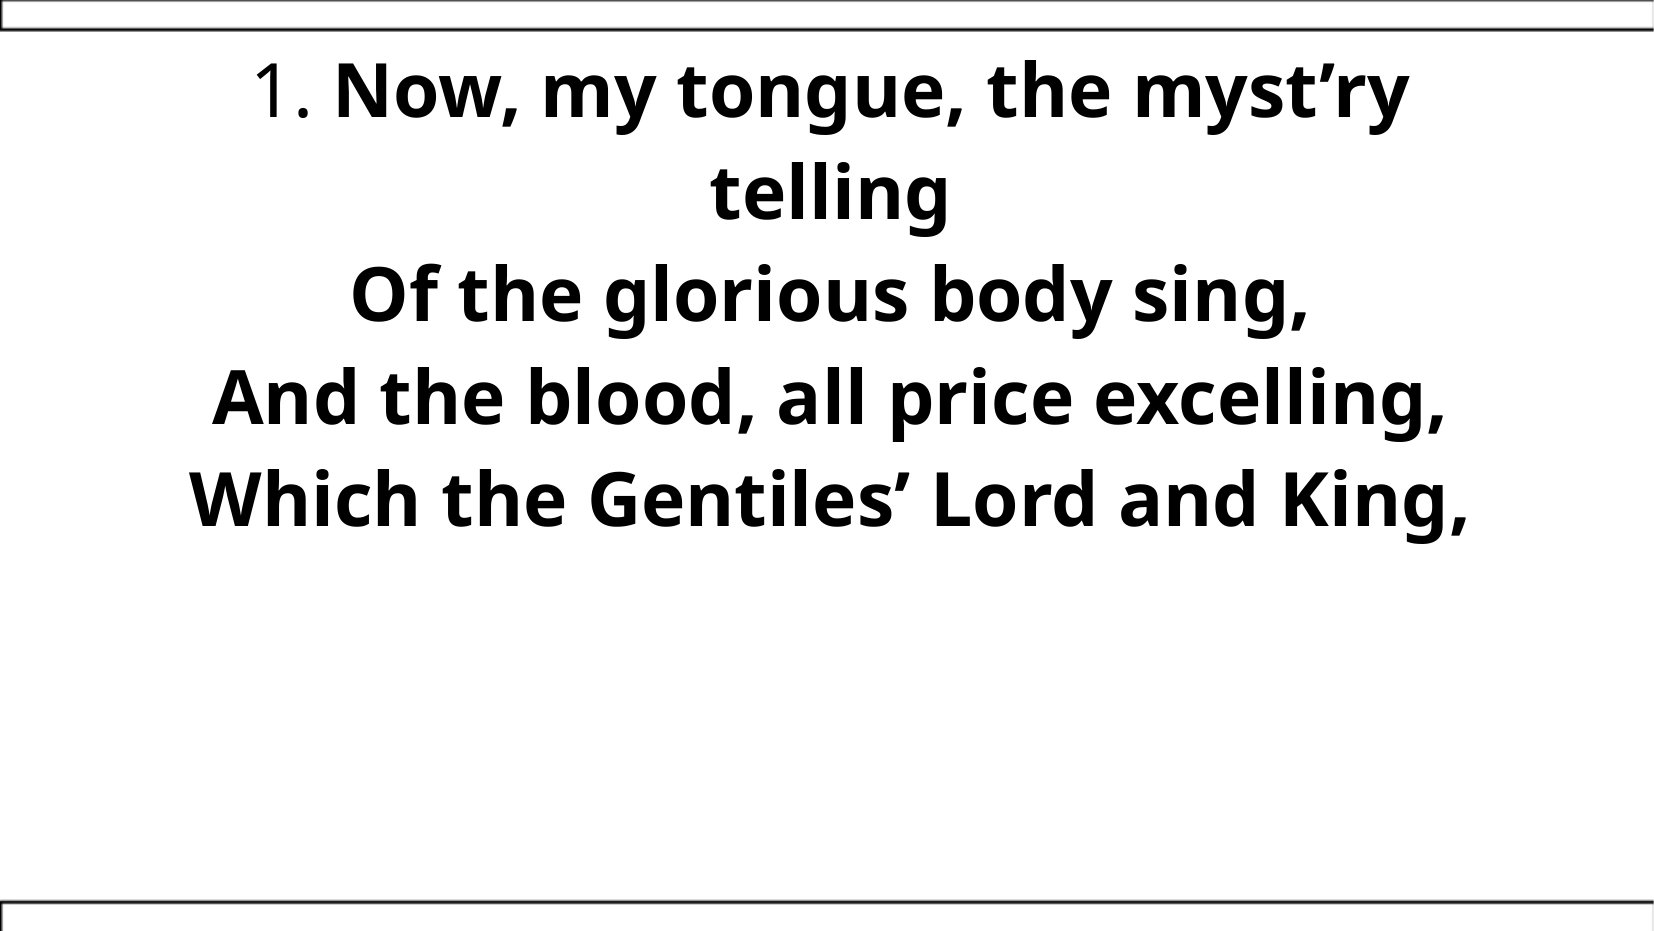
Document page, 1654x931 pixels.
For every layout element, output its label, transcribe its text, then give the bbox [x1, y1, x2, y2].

text_box 1. Now, my tongue, the myst’ry telling Of the glorious body sing, And the blood, all price excelling, Which the Gentiles’ Lord and King, [110, 29, 1551, 462]
picture [0, 0, 1654, 931]
